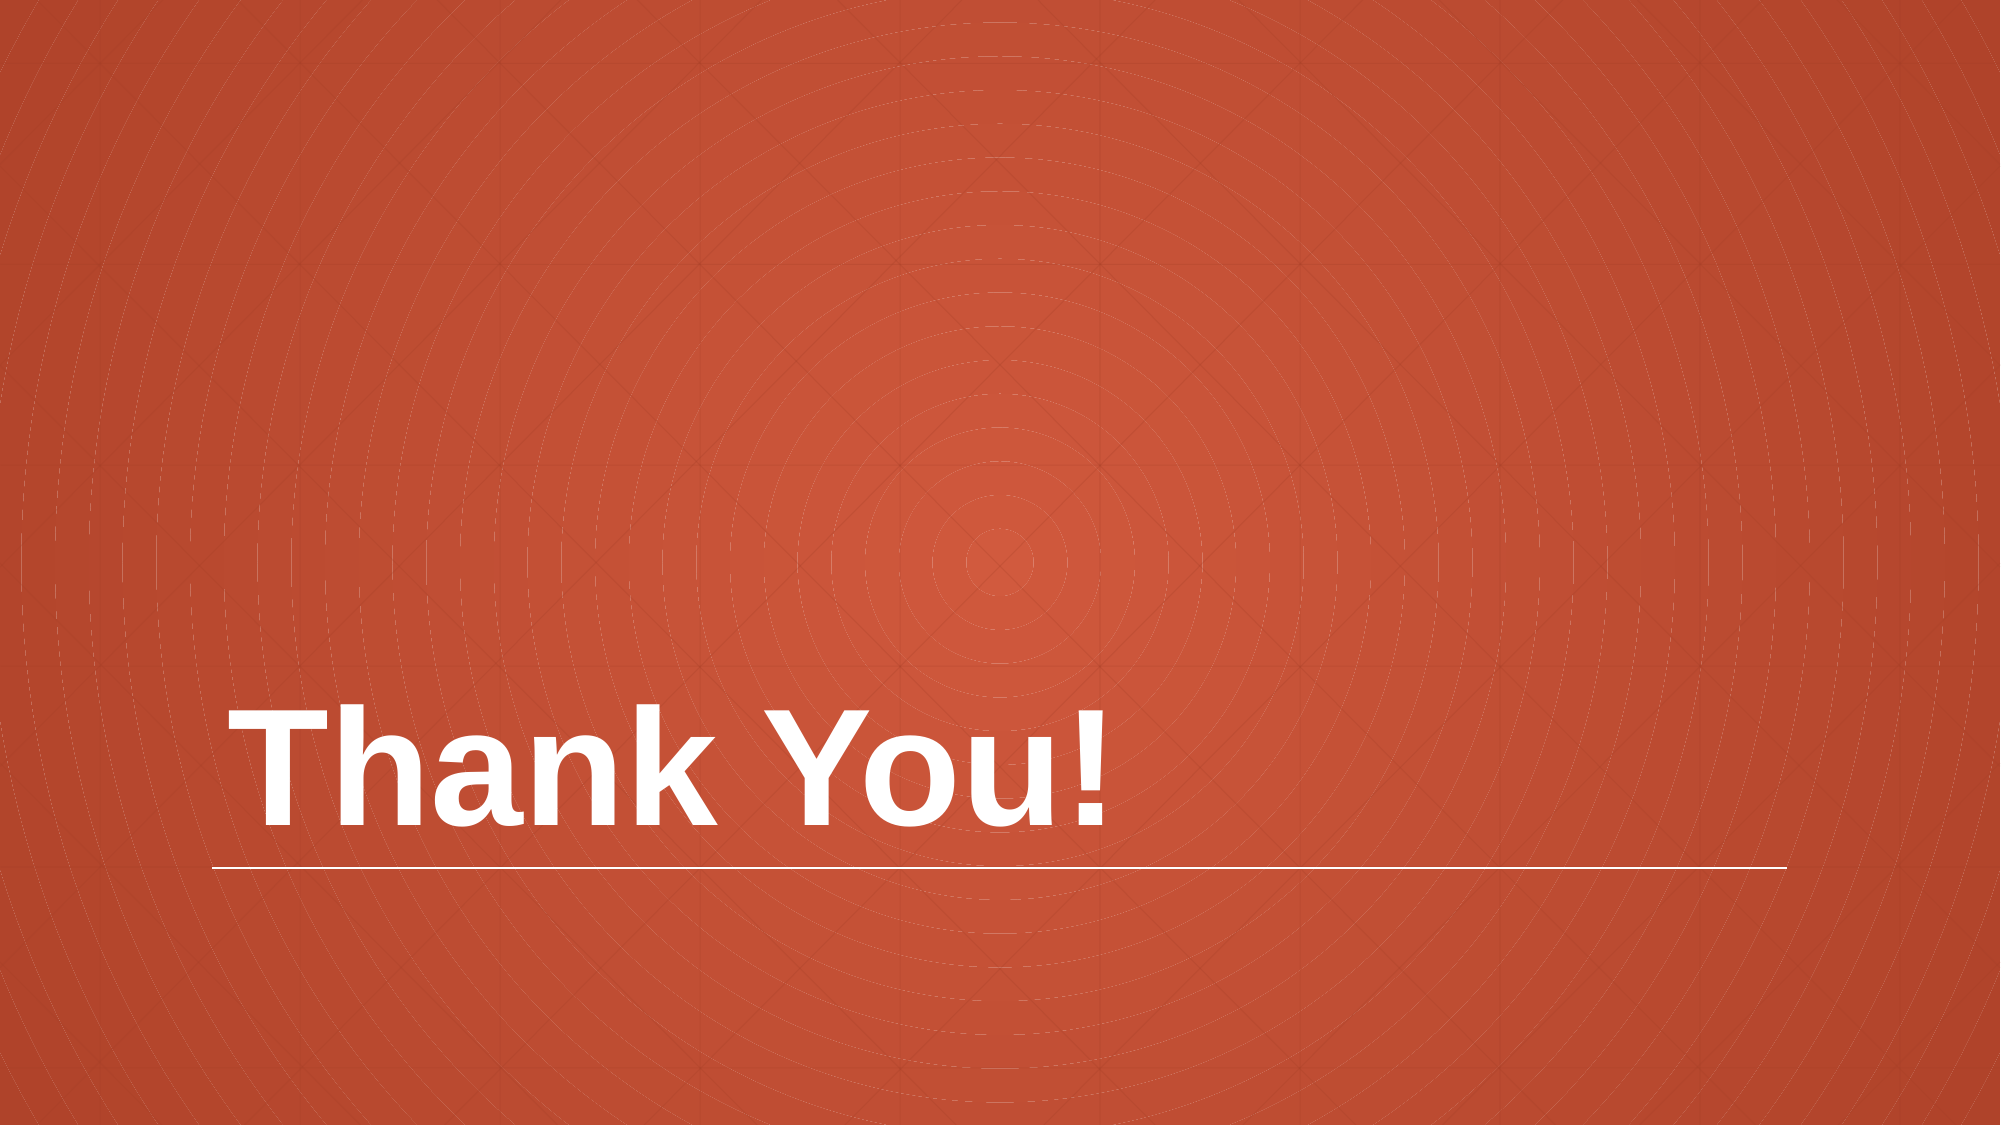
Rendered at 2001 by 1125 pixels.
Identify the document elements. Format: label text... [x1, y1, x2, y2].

title Thank You! [212, 416, 1788, 867]
